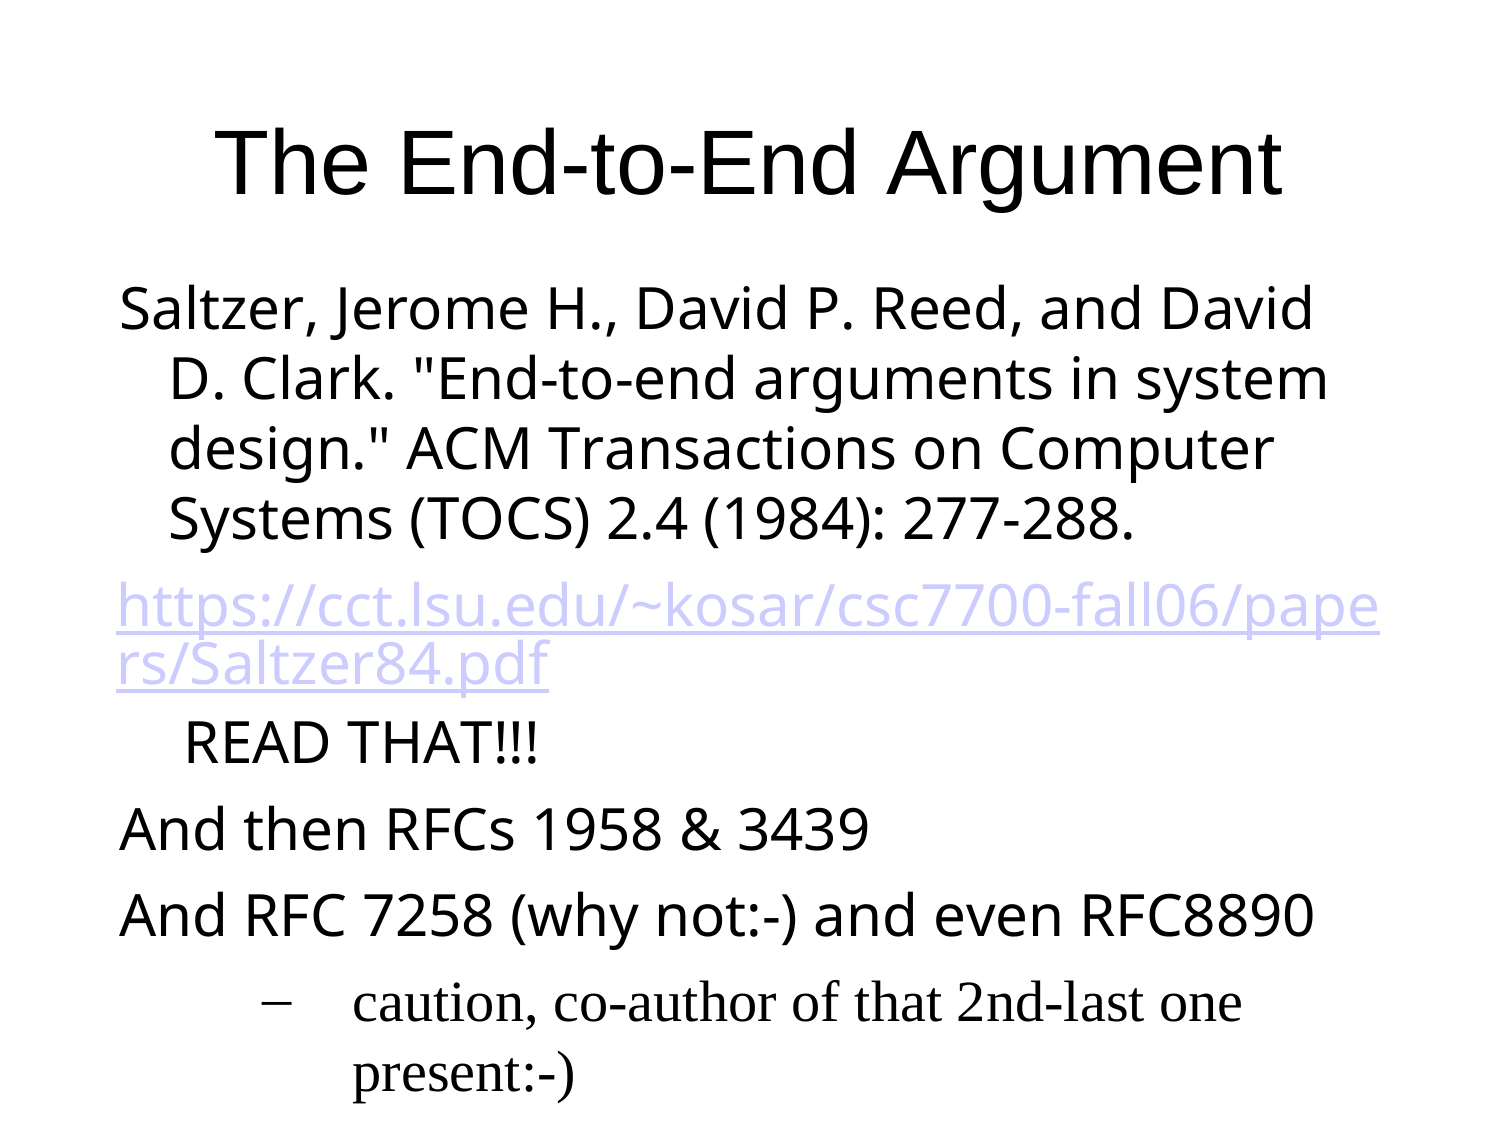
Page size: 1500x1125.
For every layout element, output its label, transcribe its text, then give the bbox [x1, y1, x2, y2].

list Saltzer, Jerome H., David P. Reed, and David D. Clark. "End-to-end arguments in system design." ACM Transactions on Computer Systems (TOCS) 2.4 (1984): 277-288. https://cct.lsu.edu/~kosar/csc7700-fall06/papers/Saltzer84.pdf READ THAT!!! And then RFCs 1958 & 3439 And RFC 7258 (why not:-) and even RFC8890 caution, co-author of that 2nd-last one present:-) [112, 271, 1387, 1075]
title The End-to-End Argument [112, 64, 1387, 251]
